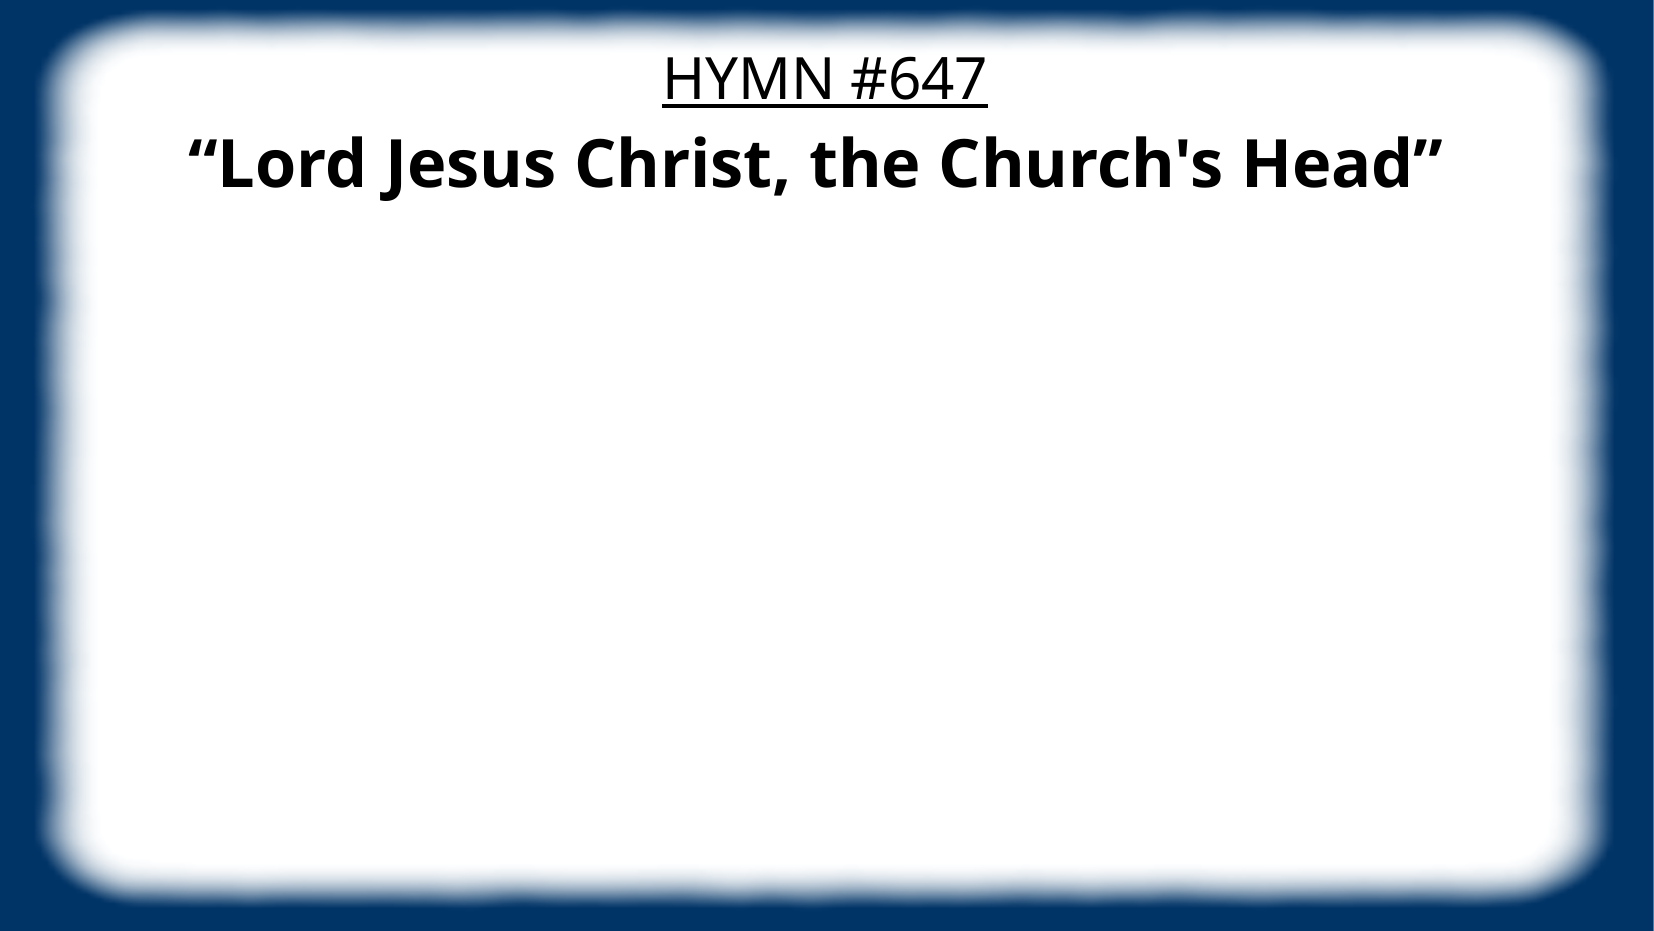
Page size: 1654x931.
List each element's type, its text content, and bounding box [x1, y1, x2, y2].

picture [0, 0, 1654, 931]
text_box HYMN #647 “Lord Jesus Christ, the Church's Head” [90, 30, 1561, 211]
